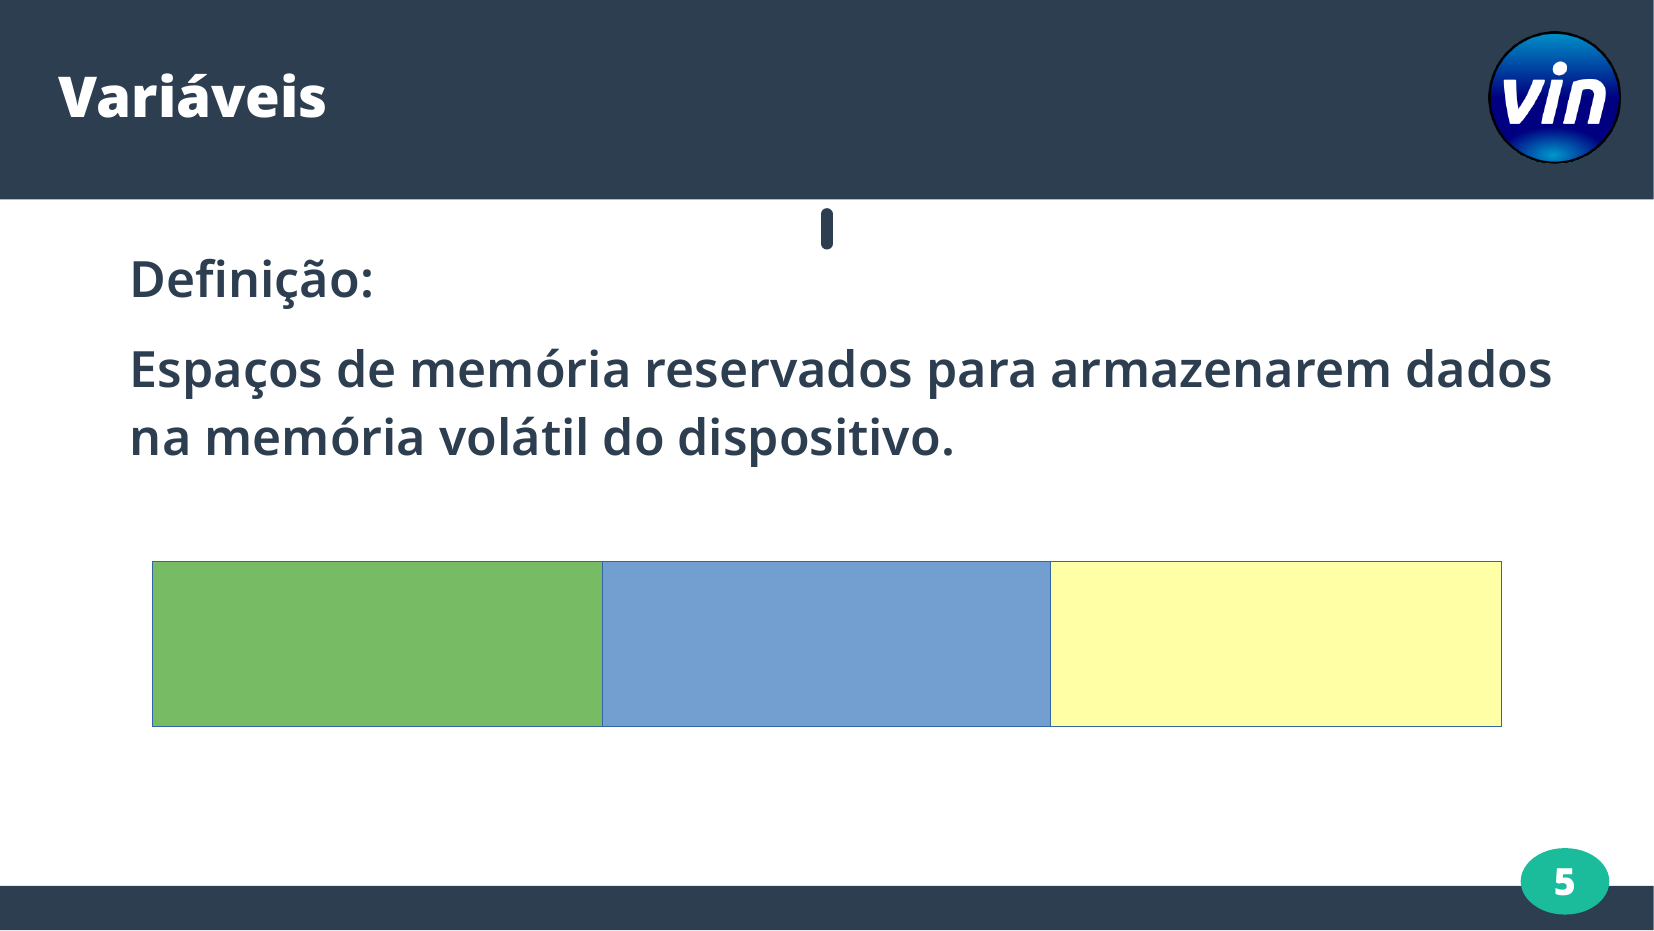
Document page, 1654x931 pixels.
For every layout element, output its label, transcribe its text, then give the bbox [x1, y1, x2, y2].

text_box [152, 561, 1502, 727]
title Variáveis [59, 37, 1488, 155]
list Definição: Espaços de memória reservados para armazenarem dados na memória volátil do dispositivo. [59, 243, 1595, 864]
picture [1488, 31, 1621, 164]
